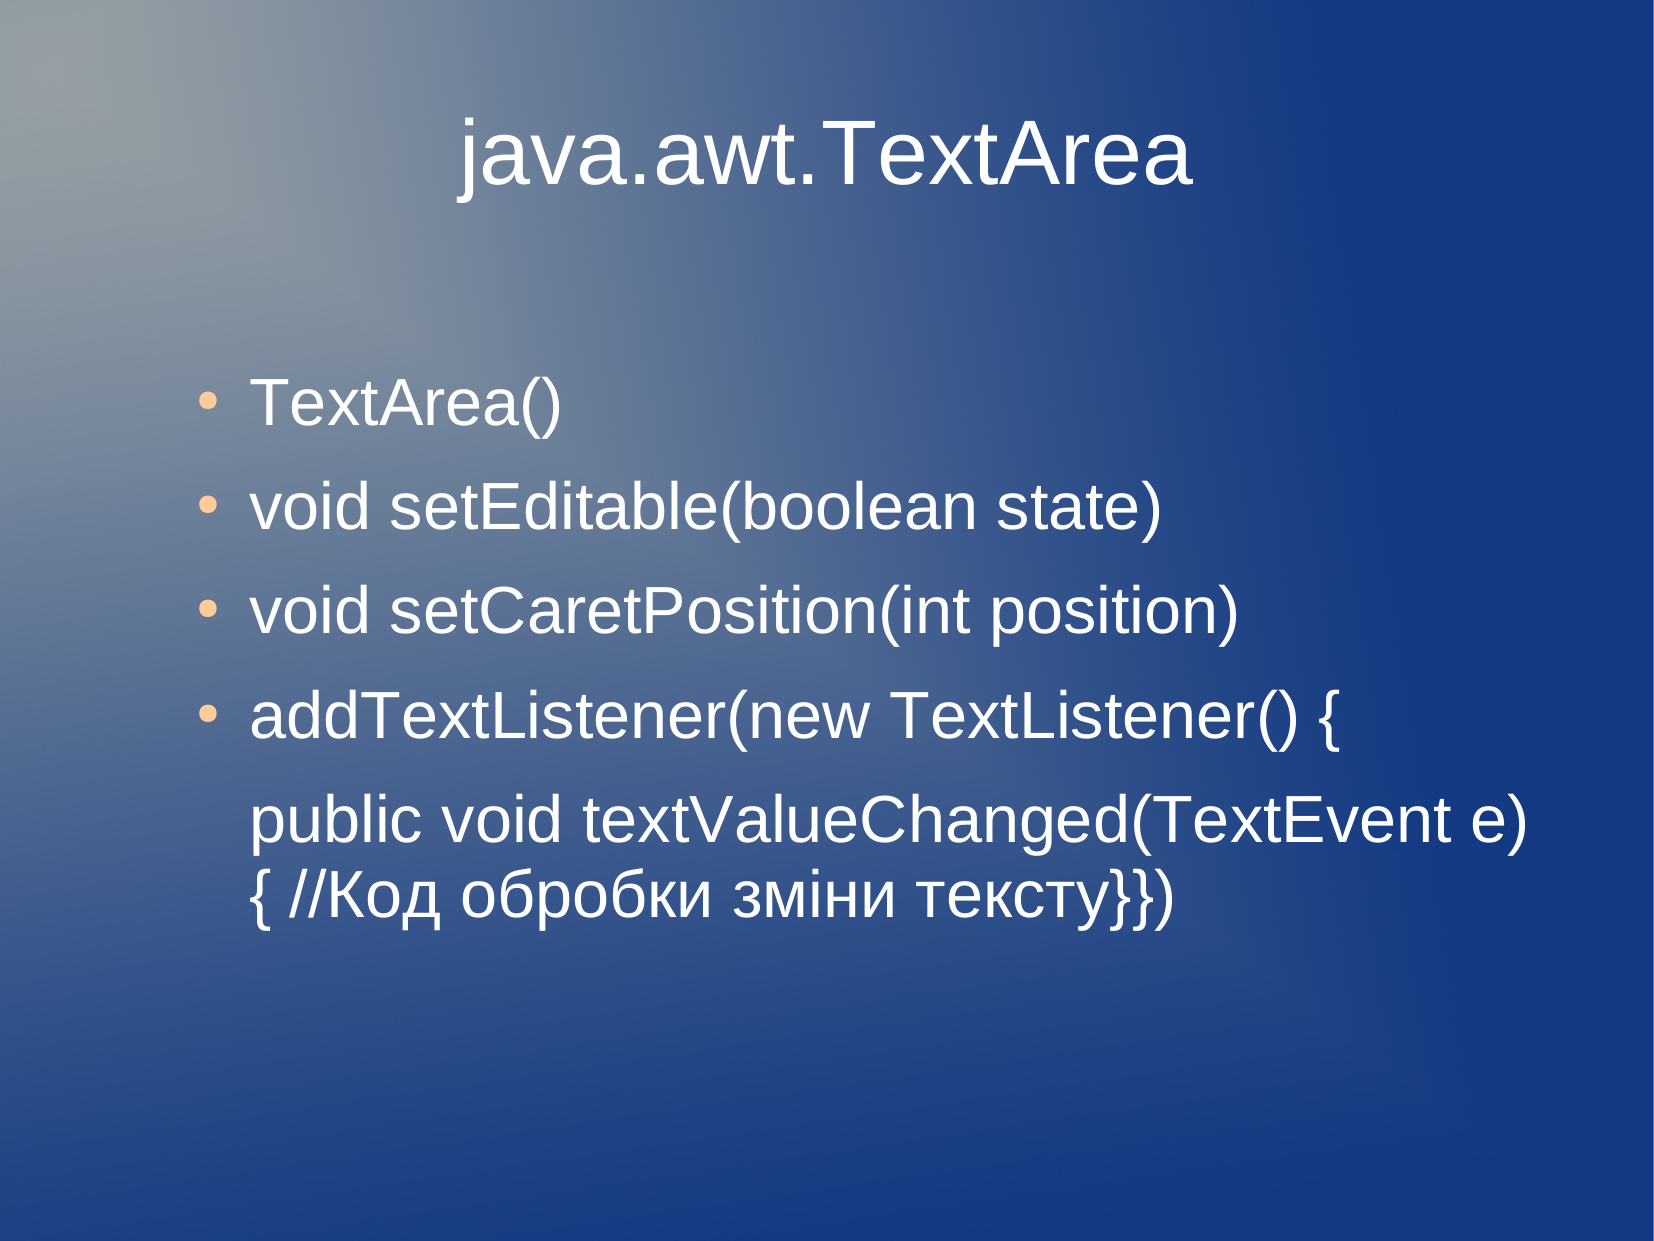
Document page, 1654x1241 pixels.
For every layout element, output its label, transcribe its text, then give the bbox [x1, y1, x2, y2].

title java.awt.TextArea [82, 49, 1571, 257]
list TextArea() void setEditable(boolean state) void setCaretPosition(int position) addTextListener(new TextListener() { public void textValueChanged(TextEvent e) { //Код обробки зміни тексту}}) [178, 364, 1570, 1147]
picture [0, 0, 1654, 1241]
